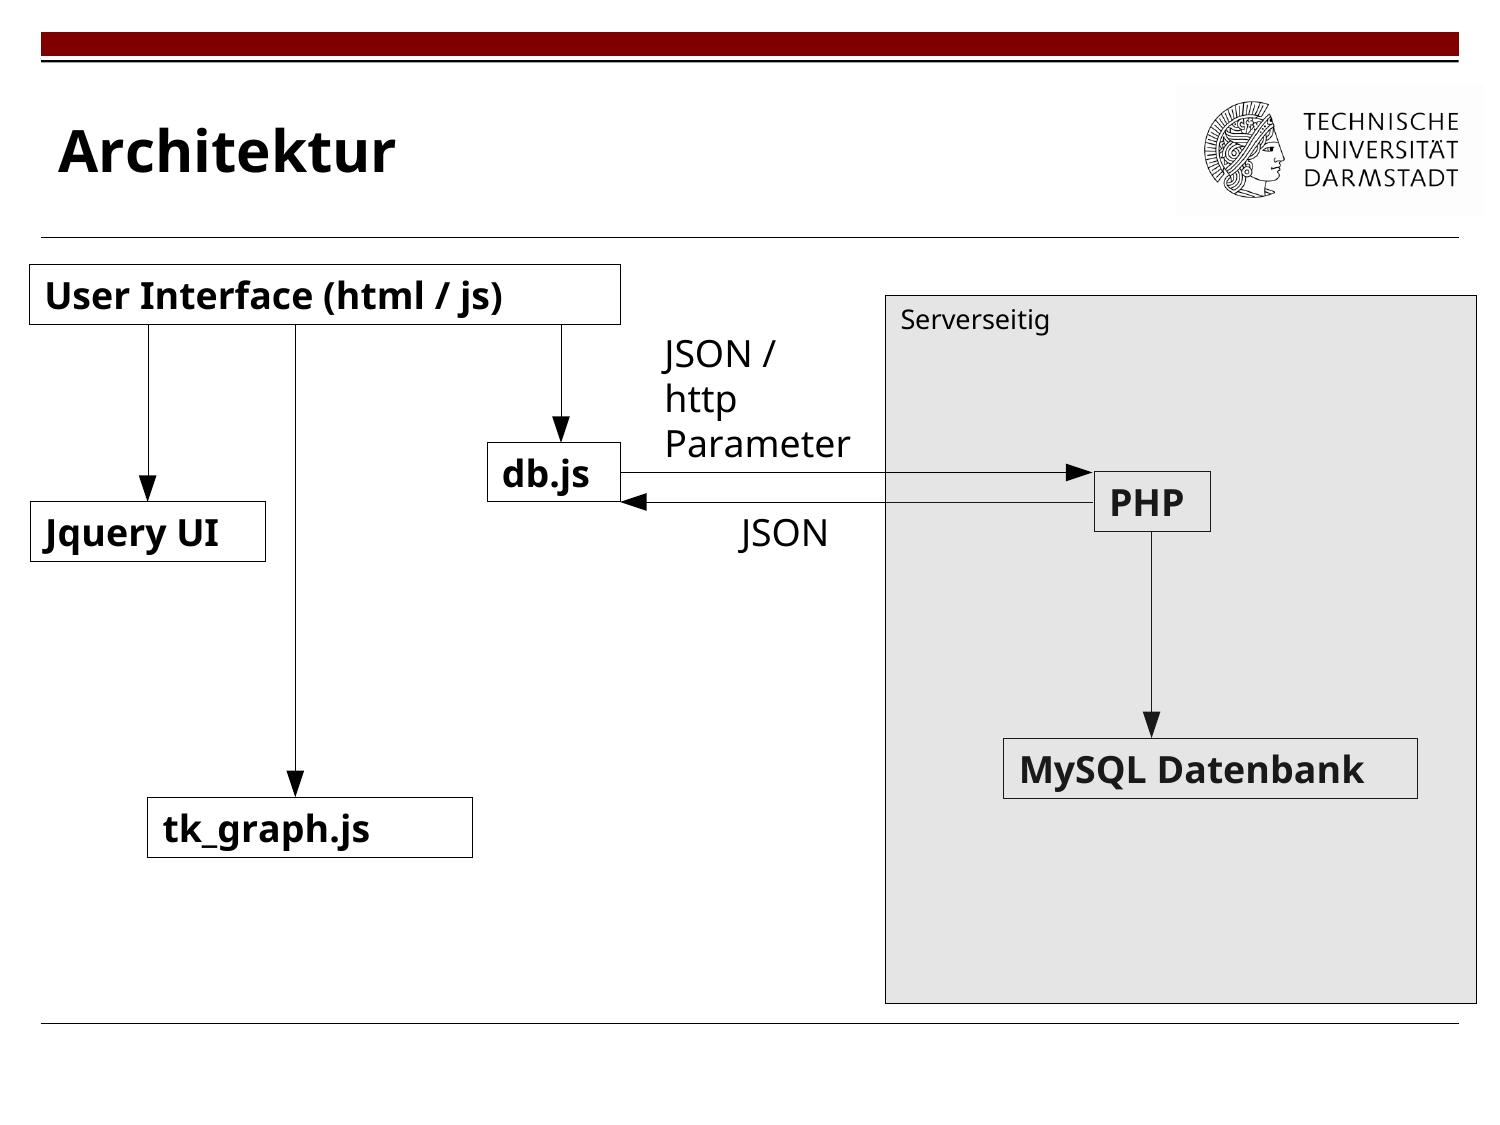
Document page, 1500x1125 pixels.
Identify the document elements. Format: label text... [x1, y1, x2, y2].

title Architektur [58, 80, 1187, 218]
text_box User Interface (html / js) [29, 264, 621, 325]
text_box Jquery UI [30, 501, 266, 562]
text_box Serverseitig [885, 295, 1078, 355]
text_box db.js [487, 442, 621, 502]
text_box [885, 295, 1477, 1004]
text_box JSON [726, 501, 857, 562]
text_box JSON / http Parameter [649, 322, 957, 473]
picture [1187, 84, 1484, 215]
text_box tk_graph.js [147, 797, 473, 858]
